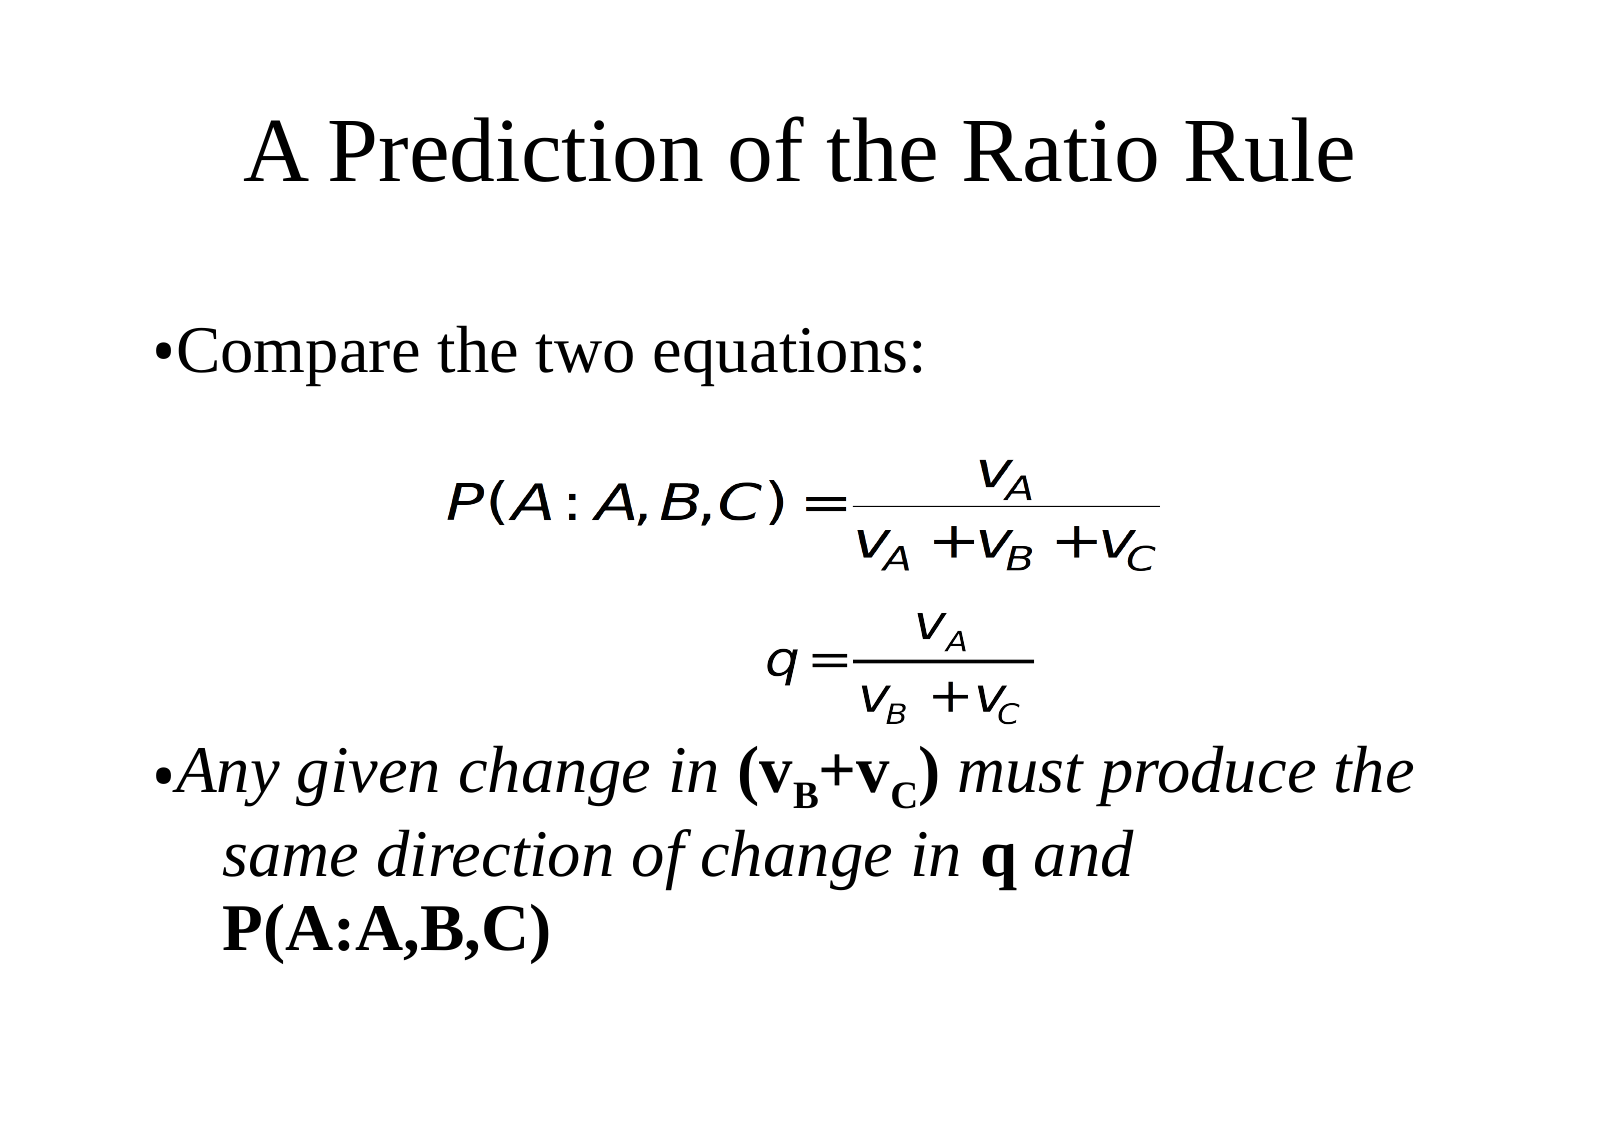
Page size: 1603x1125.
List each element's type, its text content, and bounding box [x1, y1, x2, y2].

text_box A Prediction of the Ratio Rule [163, 99, 1439, 288]
text_box Compare the two equations: Any given change in (vB+vC) must produce the same direction of change in q and P(A:A,B,C) [151, 312, 1427, 1076]
picture [442, 452, 1245, 736]
